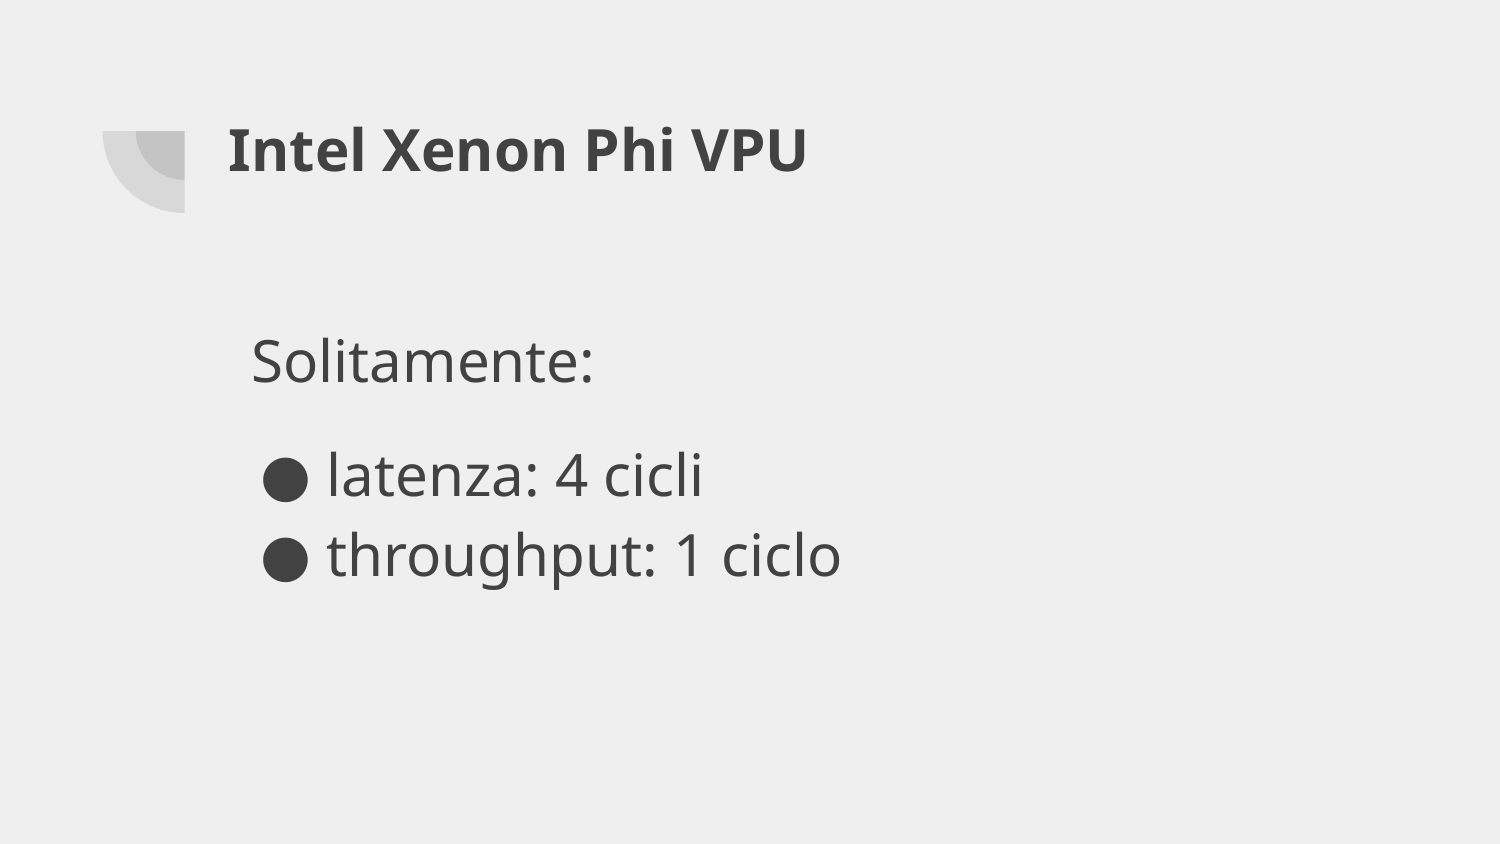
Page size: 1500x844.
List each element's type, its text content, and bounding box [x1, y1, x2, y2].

title Intel Xenon Phi VPU [213, 98, 1368, 263]
list Solitamente: latenza: 4 cicli throughput: 1 ciclo [236, 298, 1390, 716]
